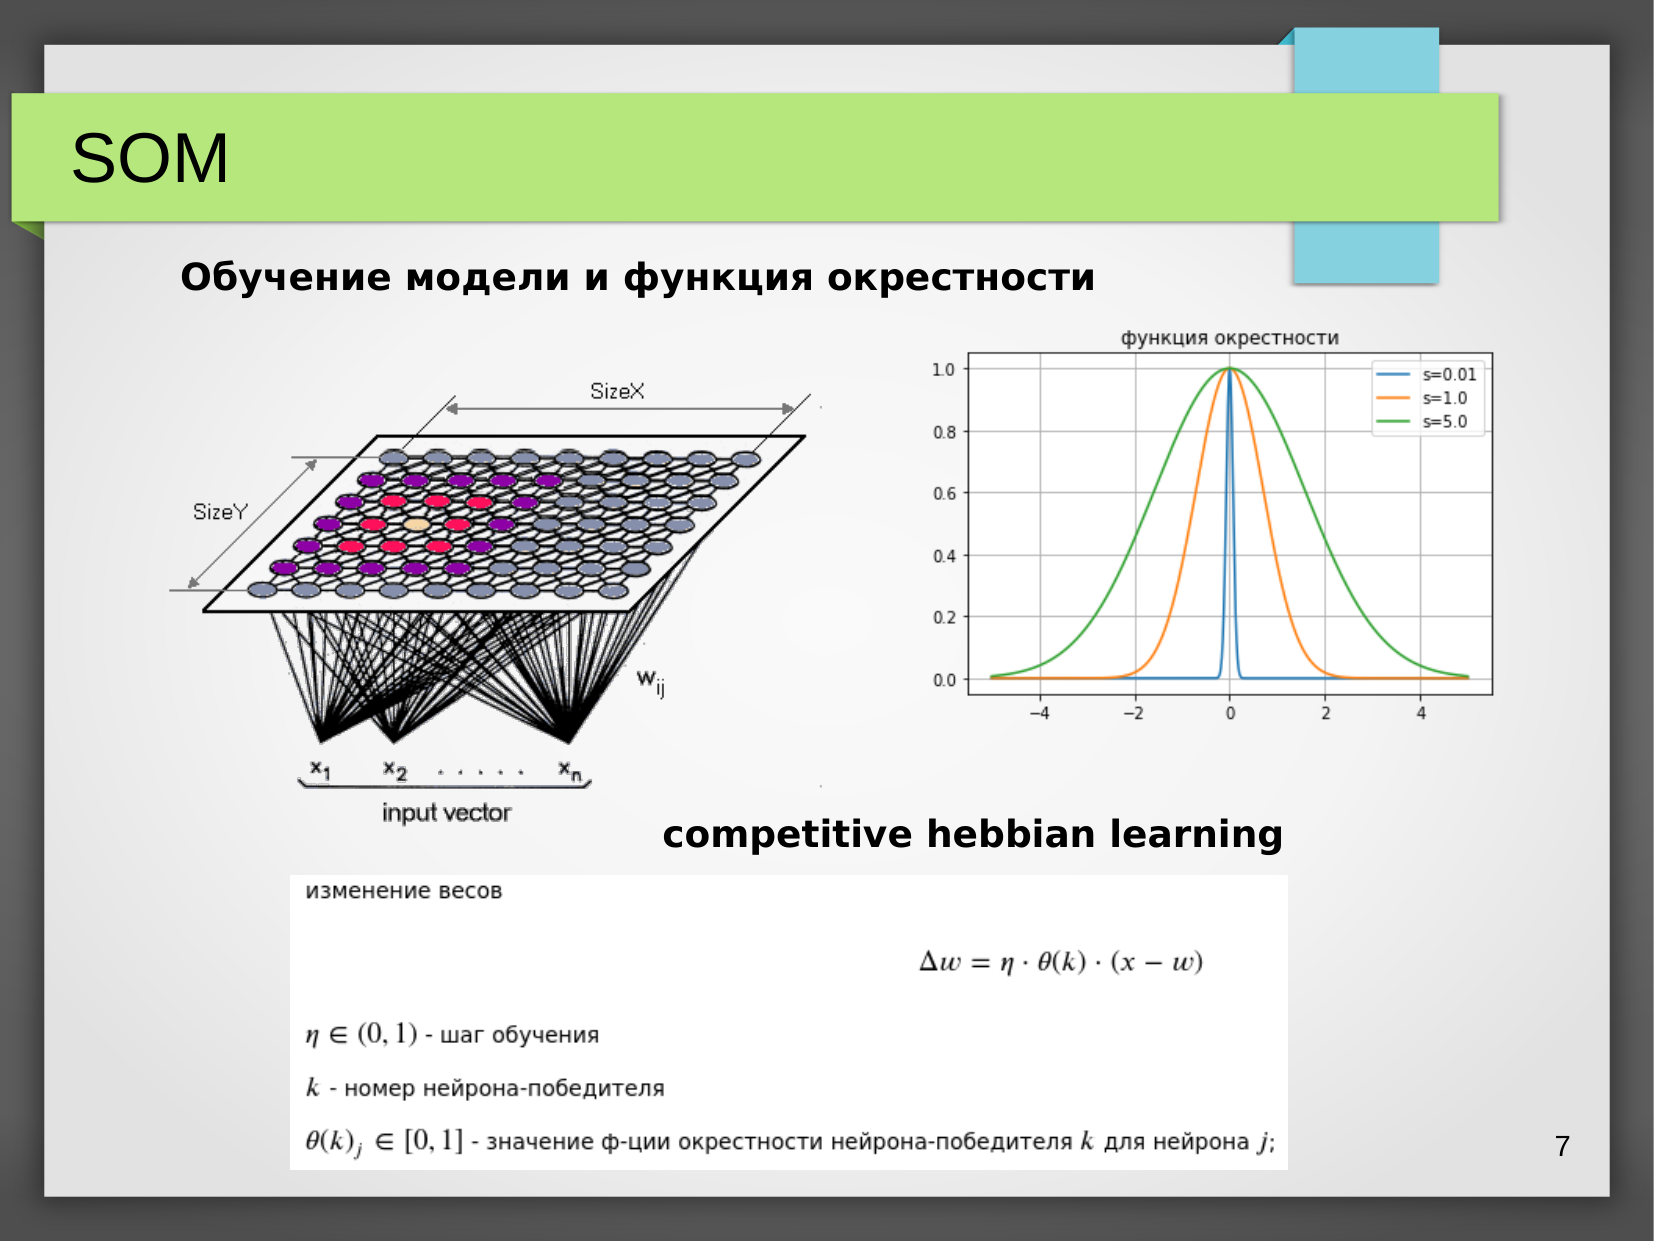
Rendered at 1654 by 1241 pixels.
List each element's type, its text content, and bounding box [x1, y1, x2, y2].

picture [0, 0, 1654, 1241]
text_box competitive hebbian learning [647, 805, 1406, 908]
title SOM [70, 118, 1205, 199]
text_box Обучение модели и функция окрестности [165, 248, 1276, 331]
